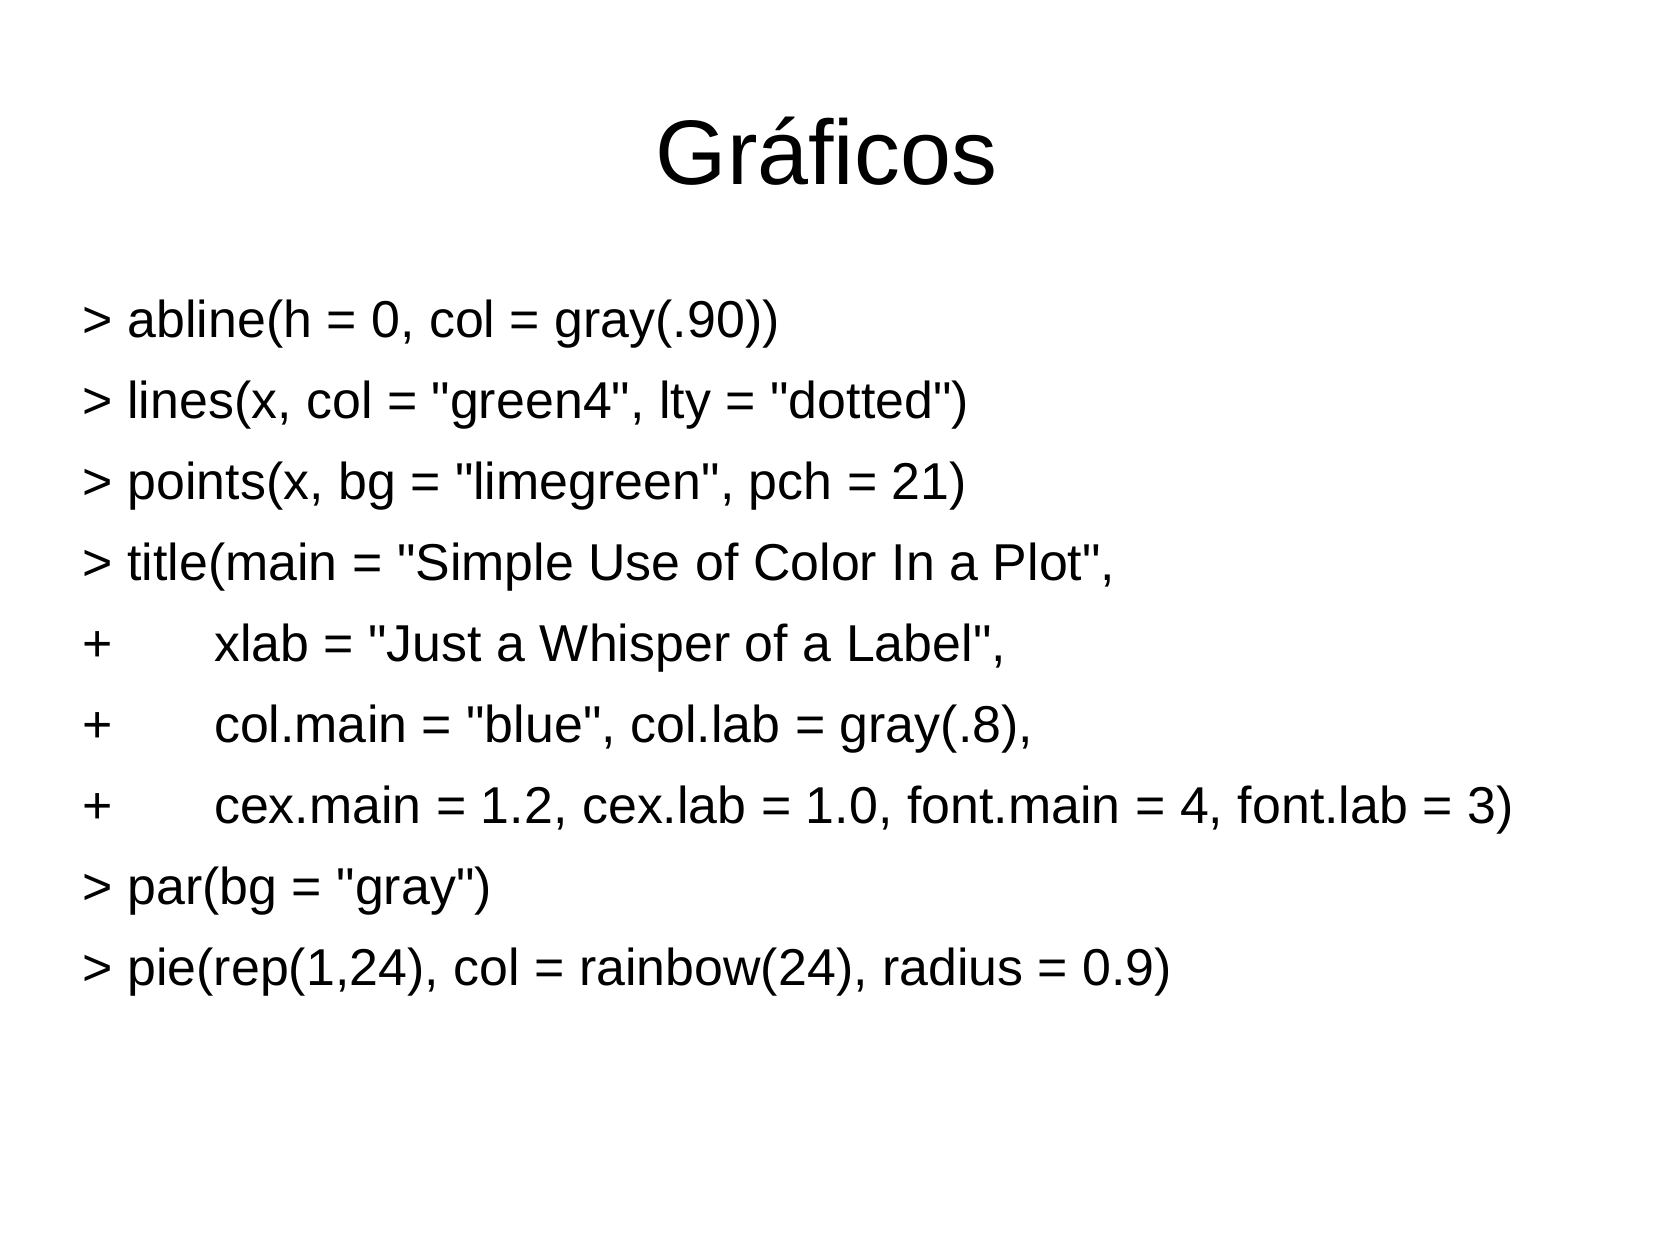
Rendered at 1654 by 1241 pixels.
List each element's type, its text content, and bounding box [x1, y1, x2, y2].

list > abline(h = 0, col = gray(.90)) > lines(x, col = "green4", lty = "dotted") > points(x, bg = "limegreen", pch = 21) > title(main = "Simple Use of Color In a Plot", + xlab = "Just a Whisper of a Label", + col.main = "blue", col.lab = gray(.8), + cex.main = 1.2, cex.lab = 1.0, font.main = 4, font.lab = 3) > par(bg = "gray") > pie(rep(1,24), col = rainbow(24), radius = 0.9) [82, 290, 1571, 1010]
title Gráficos [82, 49, 1571, 257]
